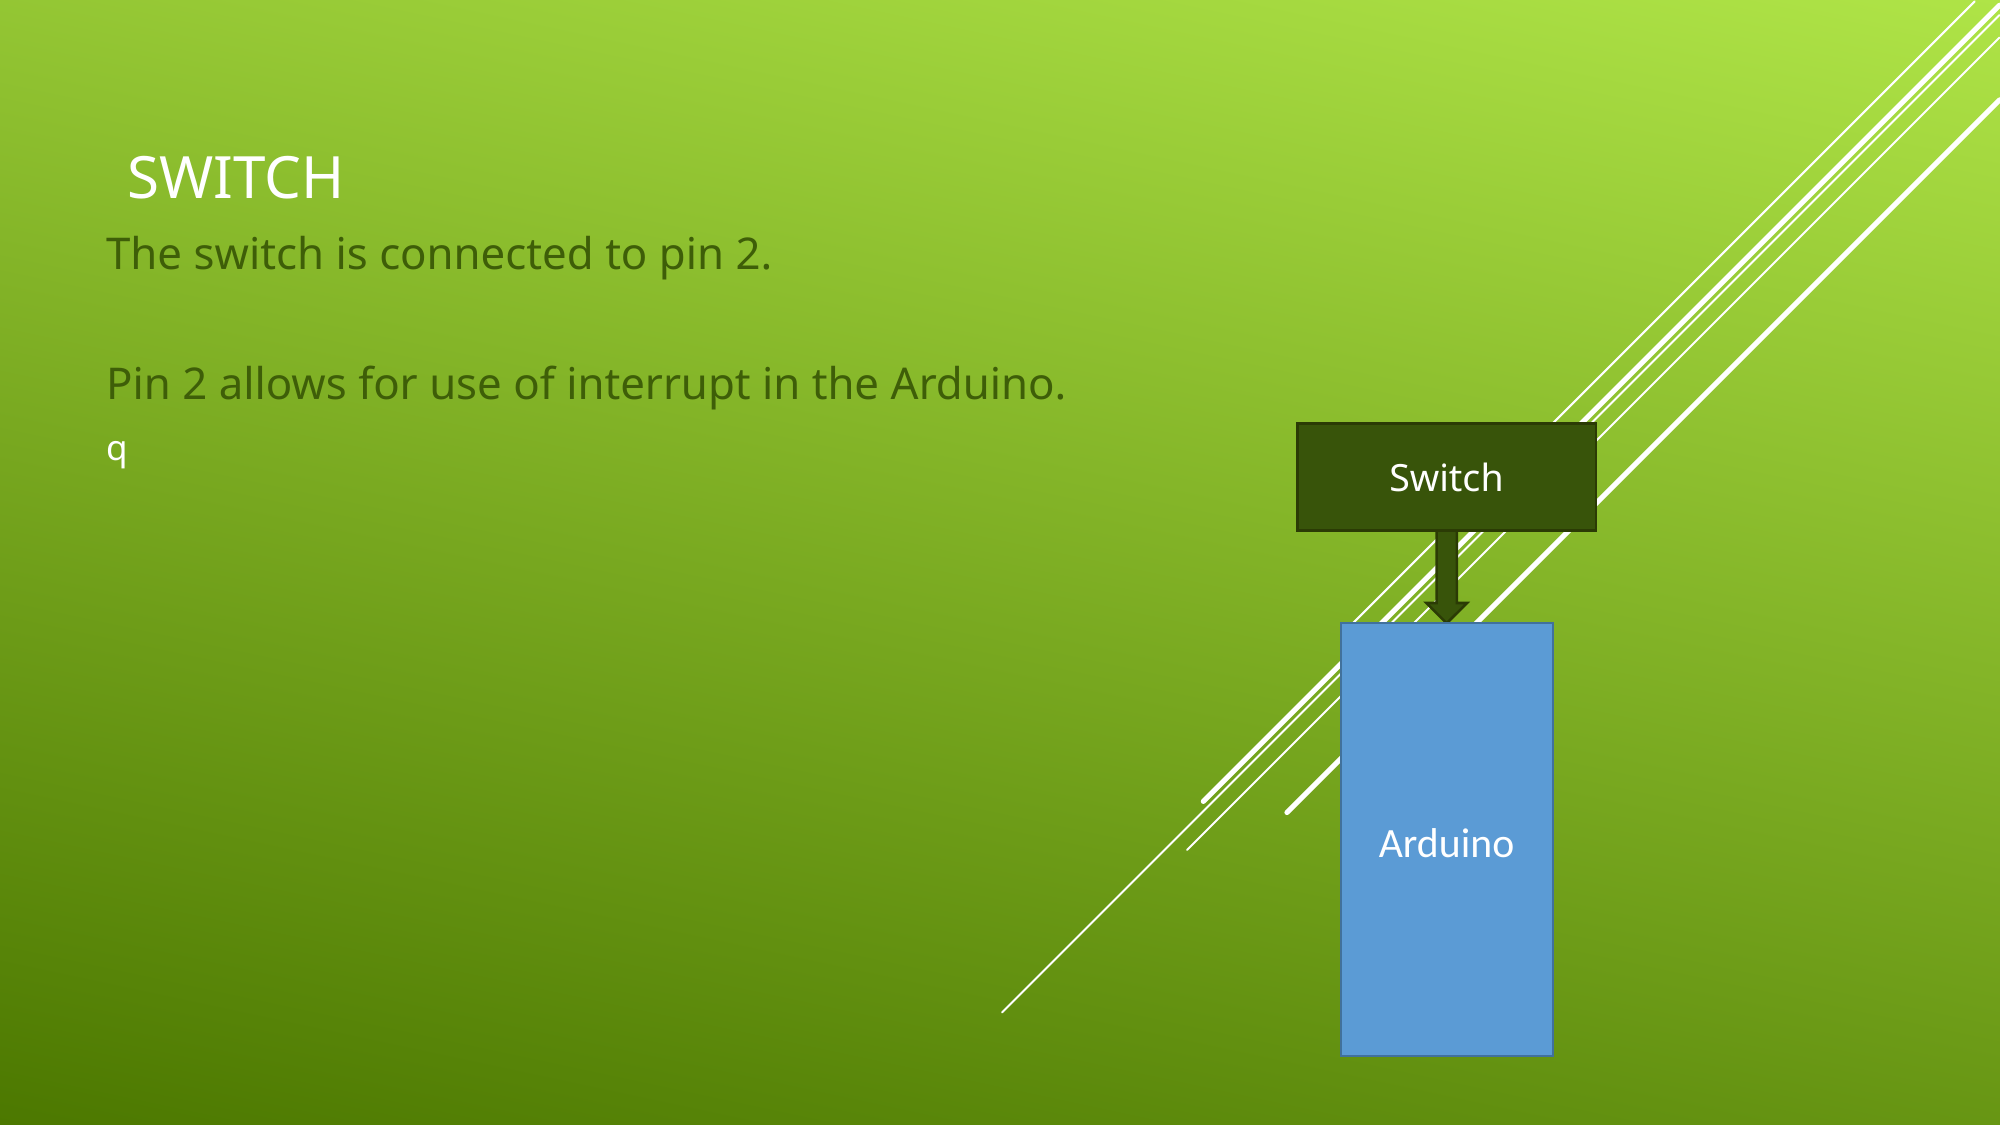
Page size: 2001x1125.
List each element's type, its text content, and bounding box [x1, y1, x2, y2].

text_box [1426, 530, 1468, 623]
title Switch [112, 38, 1833, 218]
subtitle The switch is connected to pin 2. Pin 2 allows for use of interrupt in the Arduino. [91, 217, 1812, 909]
text_box Arduino [1341, 623, 1553, 1056]
text_box Switch [1298, 423, 1596, 530]
